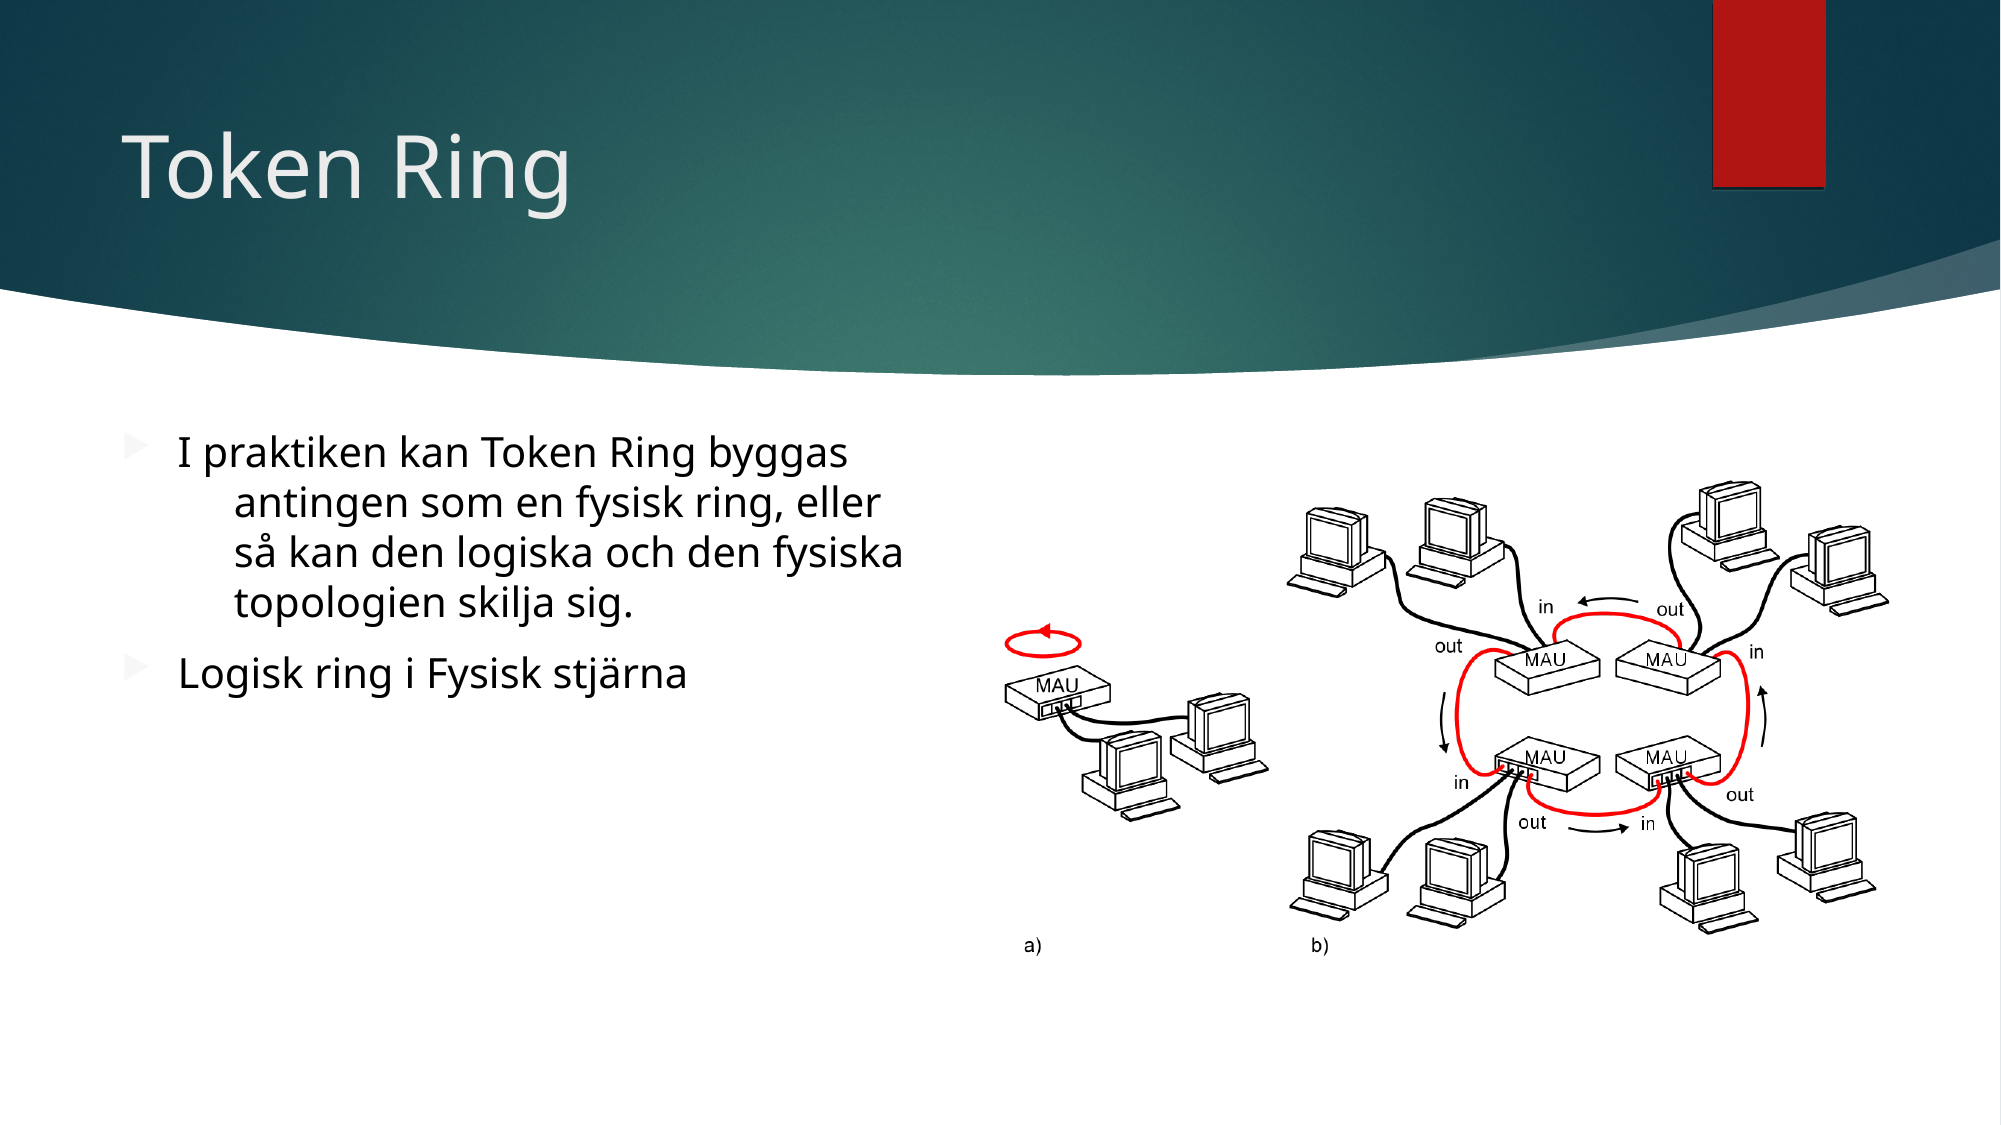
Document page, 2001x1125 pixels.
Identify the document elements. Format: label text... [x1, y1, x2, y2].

title Token Ring [106, 103, 1625, 271]
text_box [0, 0, 2000, 1125]
picture [999, 475, 1894, 961]
list I praktiken kan Token Ring byggas antingen som en fysisk ring, eller så kan den logiska och den fysiska topologien skilja sig. Logisk ring i Fysisk stjärna [106, 418, 947, 1019]
